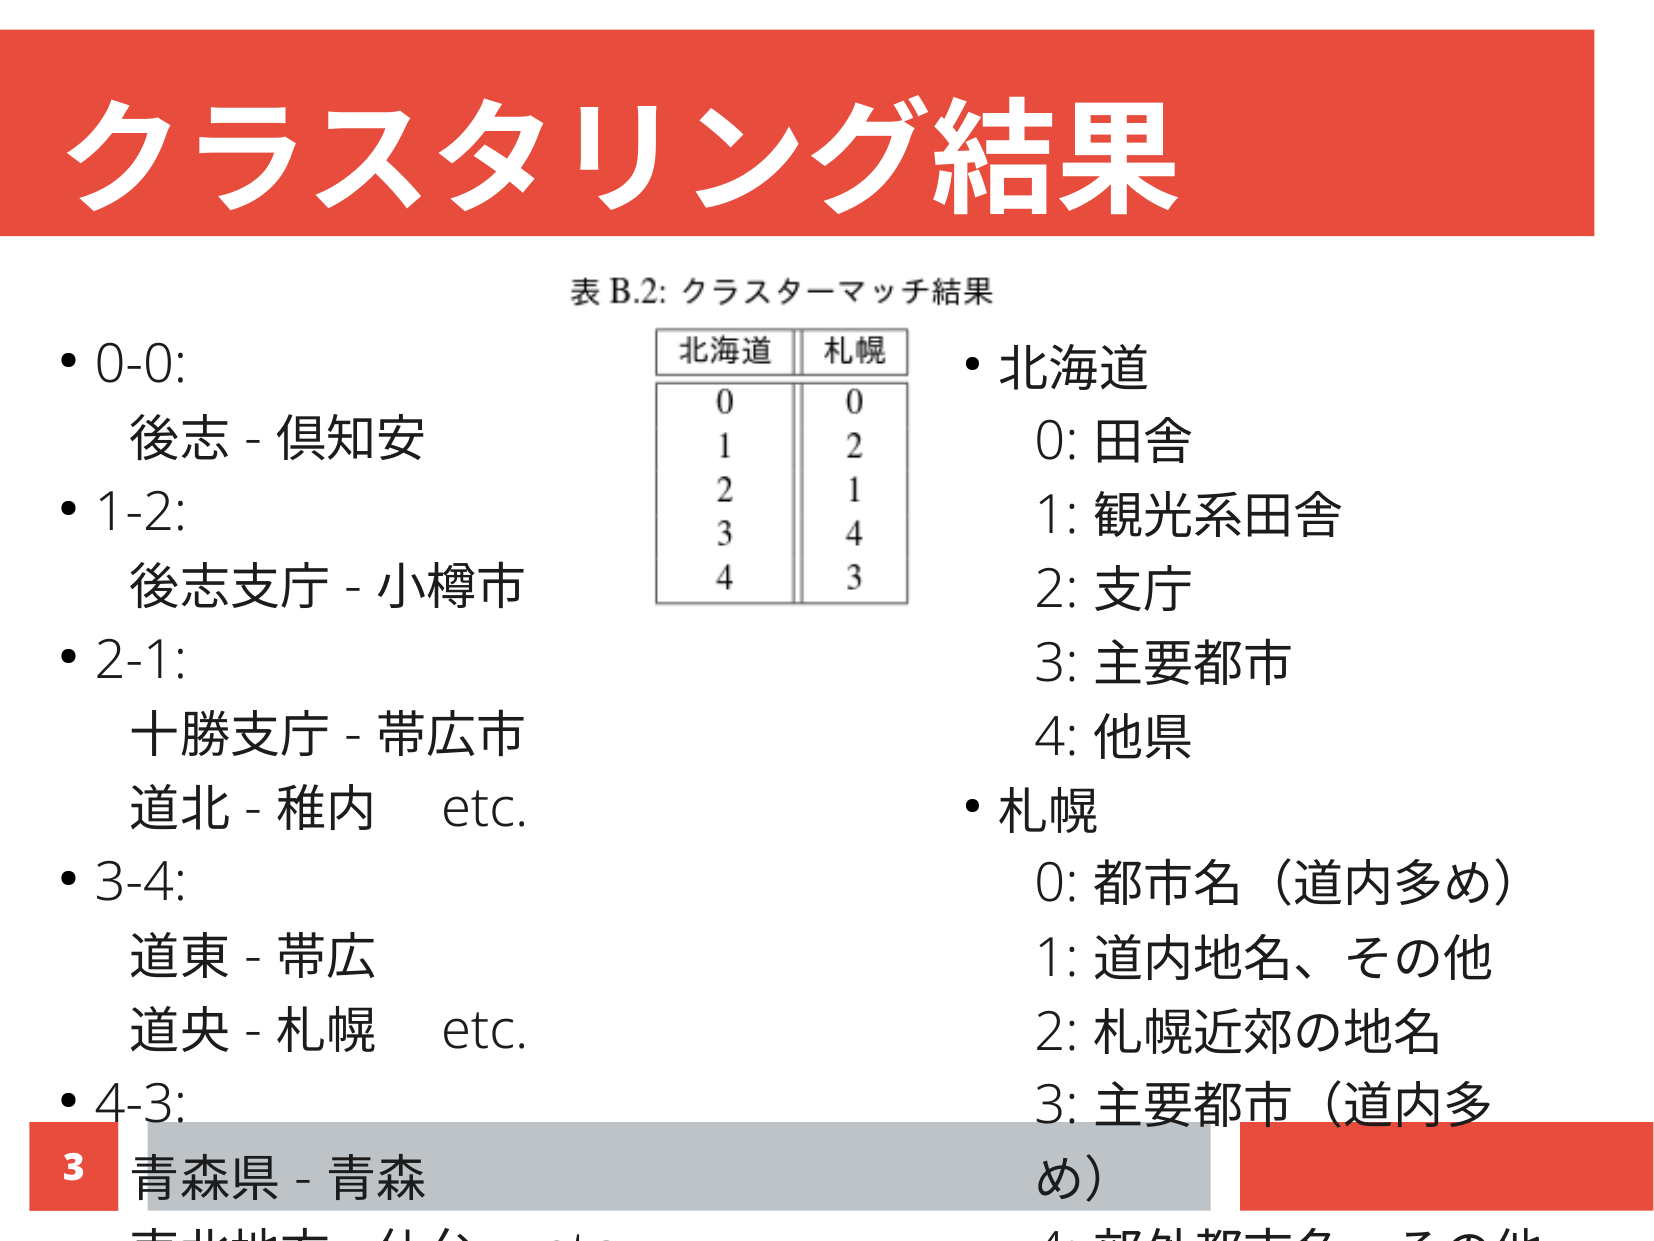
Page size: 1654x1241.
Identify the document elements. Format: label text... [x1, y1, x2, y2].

picture [566, 270, 1007, 615]
subtitle 0-0: 後志-倶知安 1-2: 後志支庁-小樽市 2-1: 十勝支庁-帯広市 道北-稚内 etc. 3-4: 道東-帯広 道央-札幌 etc. 4-3: 青森県-青森 東北地方-仙台 etc. [59, 324, 643, 1093]
title クラスタリング結果 [59, 59, 1595, 207]
text_box 北海道 0:田舎 1:観光系田舎 2:支庁 3:主要都市 4:他県 札幌 0:都市名（道内多め） 1:道内地名、その他 2:札幌近郊の地名 3:主要都市（道内多め） 4:郊外都市名、その他 [963, 328, 1591, 1097]
